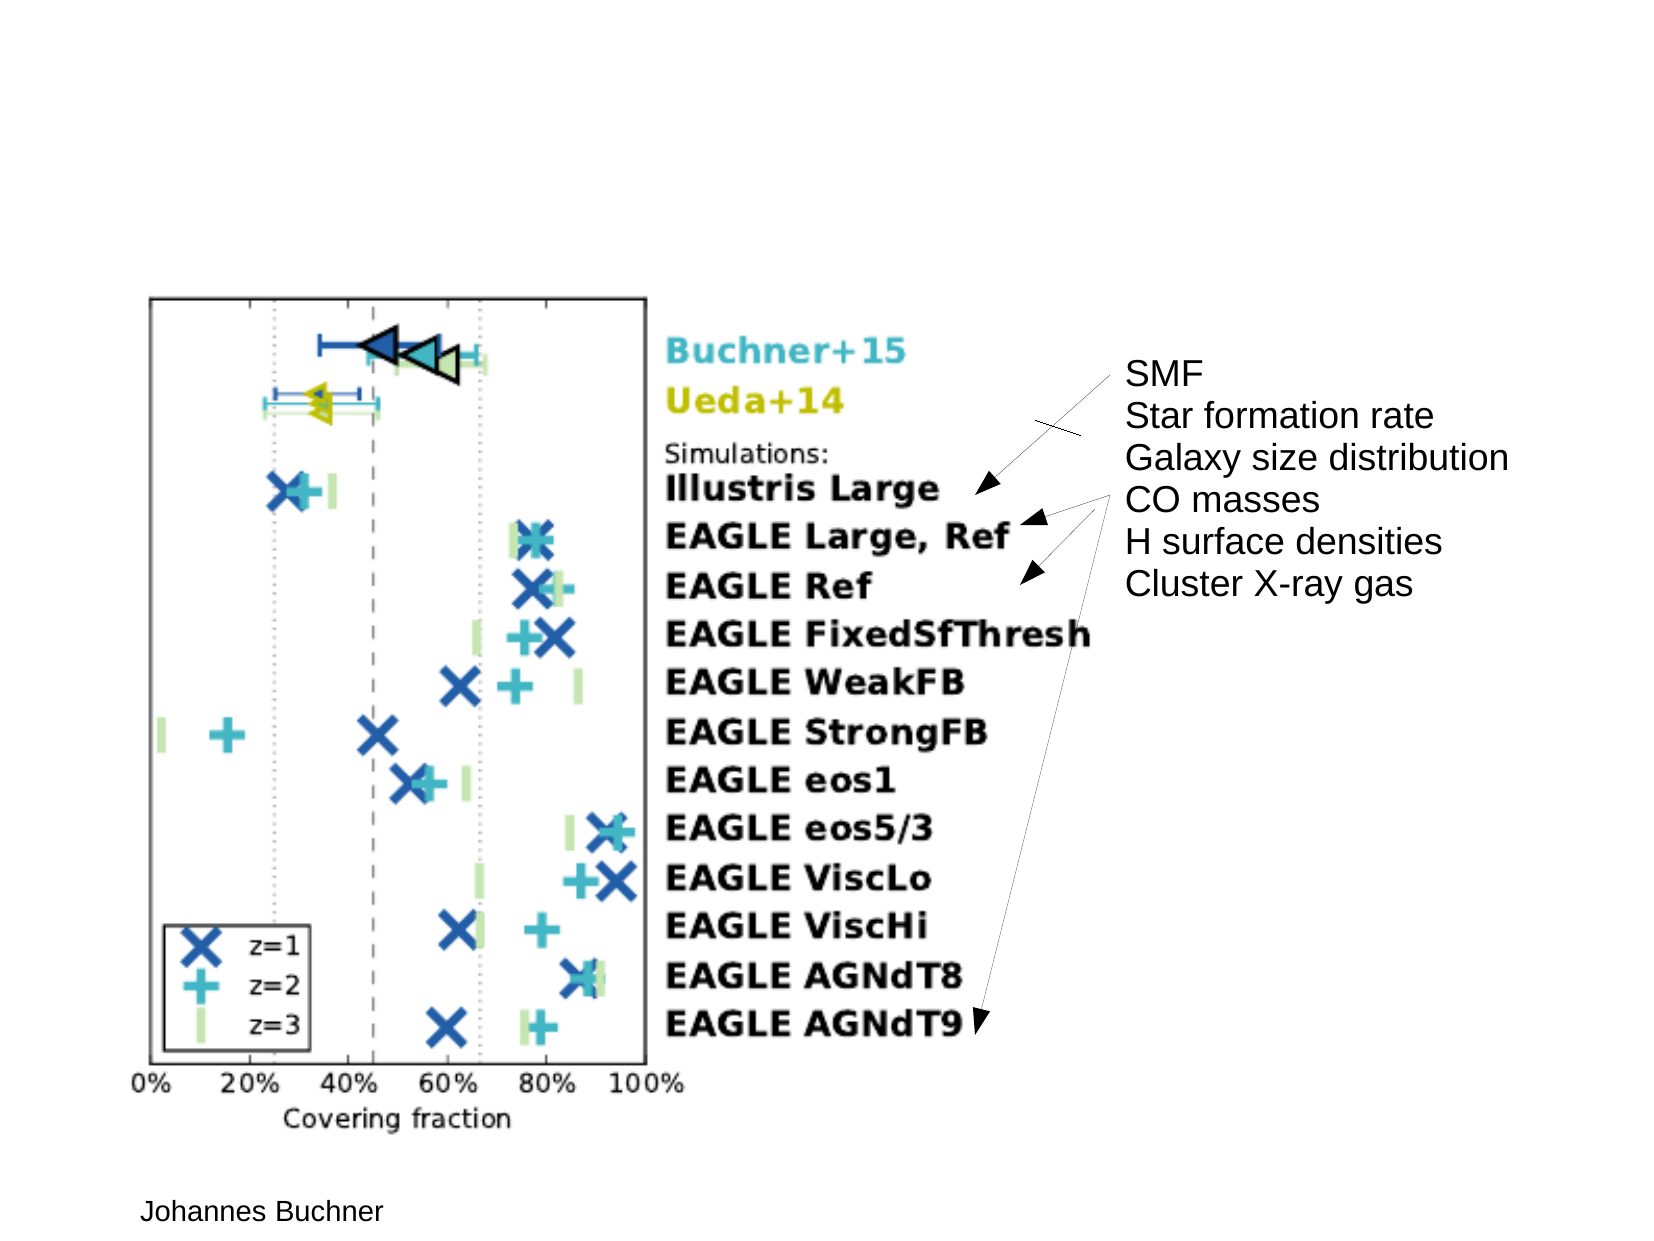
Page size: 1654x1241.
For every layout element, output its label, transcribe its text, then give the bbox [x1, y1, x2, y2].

text_box SMF Star formation rate Galaxy size distribution CO masses H surface densities Cluster X-ray gas [1110, 345, 1571, 612]
picture [116, 276, 1111, 1171]
